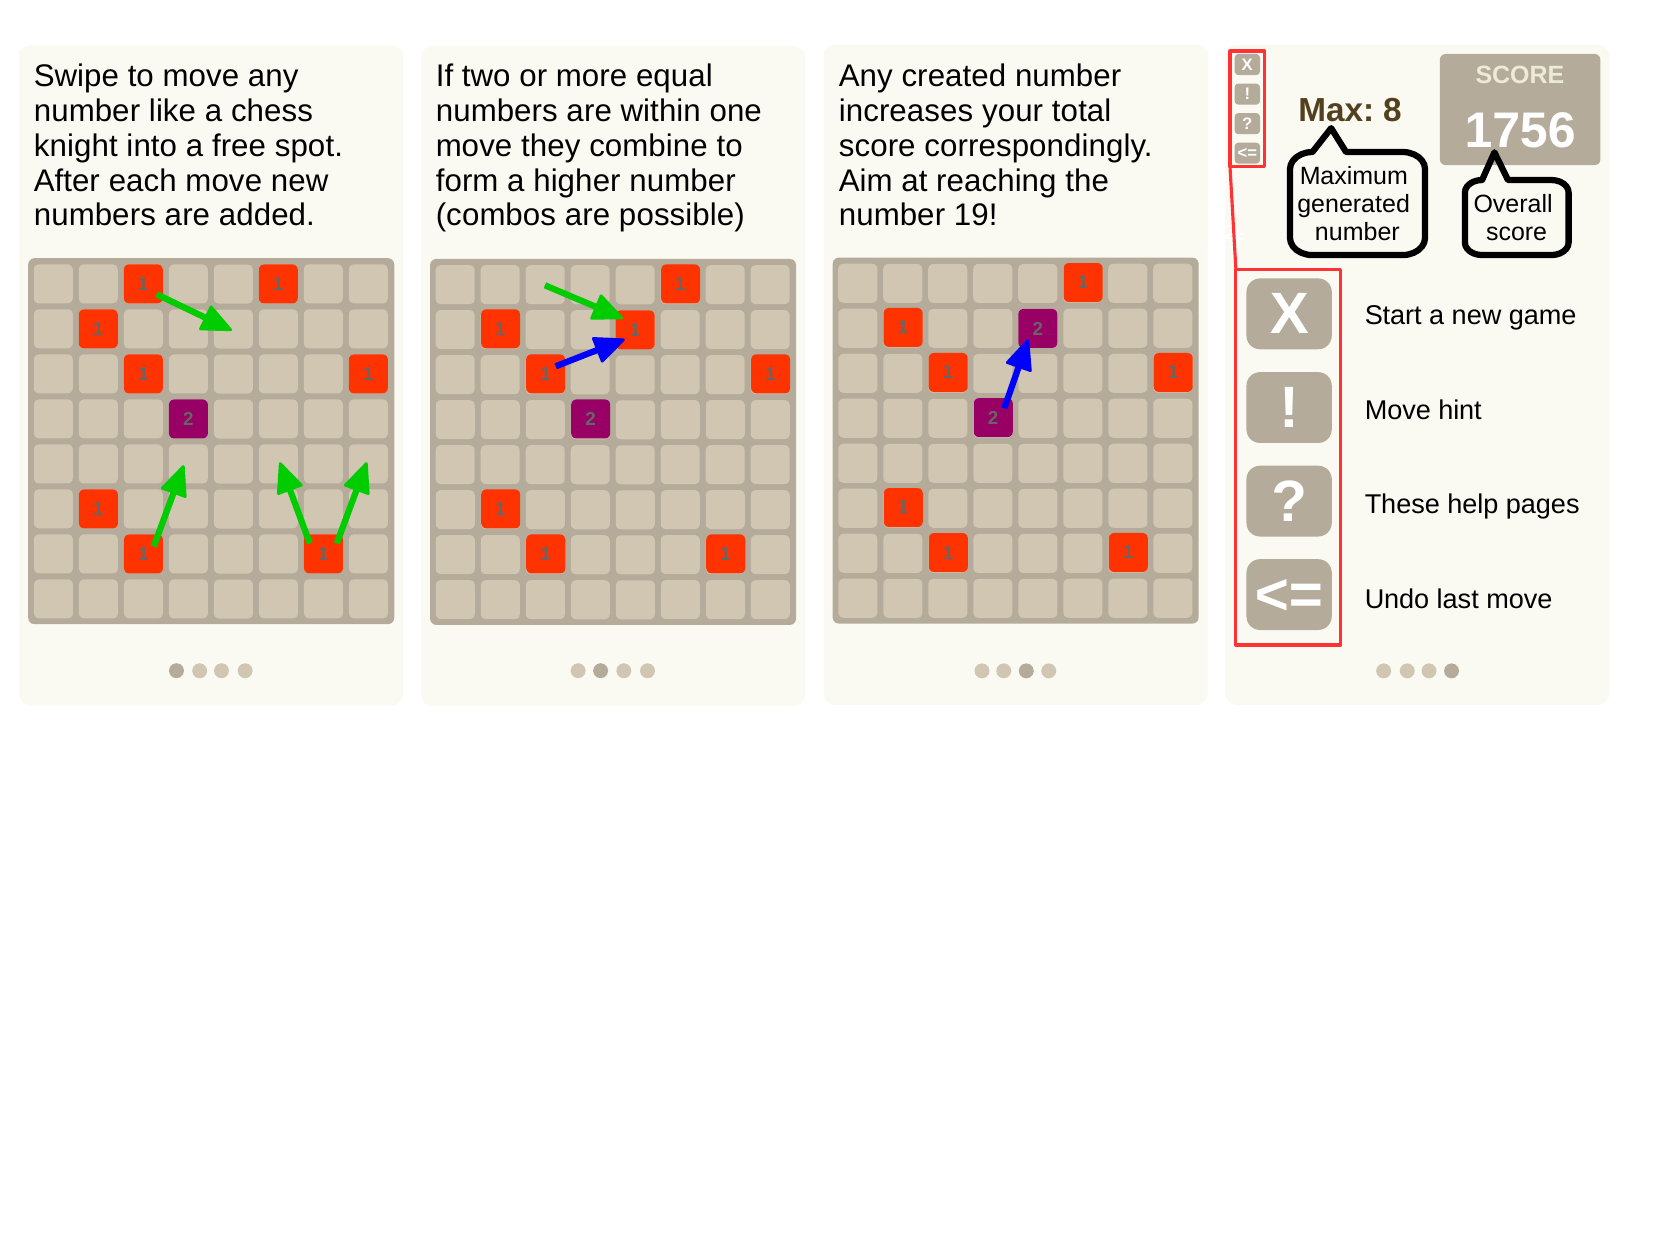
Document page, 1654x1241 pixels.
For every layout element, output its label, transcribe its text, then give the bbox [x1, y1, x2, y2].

text_box ! [1234, 83, 1261, 105]
text_box Max: 8 [1275, 54, 1426, 166]
text_box Move hint [1350, 379, 1606, 440]
text_box [824, 44, 1207, 51]
text_box [19, 243, 404, 706]
text_box 2 [571, 399, 611, 439]
text_box 1 [928, 533, 968, 573]
text_box 1 [751, 354, 791, 394]
text_box 1 [615, 310, 655, 350]
text_box 1 [123, 354, 163, 394]
text_box 1 [481, 489, 521, 529]
text_box <= [1234, 142, 1261, 164]
text_box Overall score [1464, 152, 1569, 256]
text_box X [1234, 53, 1261, 76]
text_box 1 [303, 534, 343, 574]
text_box 1 [78, 489, 118, 529]
text_box 1 [1153, 352, 1193, 393]
text_box 2 [1018, 308, 1058, 348]
text_box ! [1246, 372, 1332, 443]
text_box 1 [258, 264, 298, 304]
text_box Start a new game [1350, 285, 1606, 346]
text_box Any created number increases your total score correspondingly. Aim at reaching the number 19! [824, 51, 1209, 243]
text_box These help pages [1350, 473, 1606, 535]
text_box [823, 53, 1208, 705]
text_box 1 [1108, 532, 1148, 573]
text_box 1 [78, 309, 118, 349]
text_box 1 [526, 354, 566, 394]
text_box 2 [973, 398, 1013, 438]
text_box 1 [123, 534, 163, 574]
text_box 1 [883, 307, 923, 348]
text_box Swipe to move any number like a chess knight into a free spot. After each move new numbers are added. [19, 51, 404, 243]
text_box [1225, 44, 1610, 705]
text_box 1 [526, 534, 566, 574]
text_box 1 [123, 264, 163, 304]
text_box [1237, 271, 1339, 643]
text_box 2 [168, 399, 208, 439]
text_box [423, 46, 803, 51]
text_box ? [1234, 113, 1261, 135]
text_box [1232, 53, 1263, 165]
text_box <= [1246, 559, 1332, 631]
text_box ? [1246, 465, 1332, 537]
text_box 1 [348, 354, 388, 394]
text_box 1 [661, 264, 701, 304]
text_box Undo last move [1350, 568, 1606, 629]
text_box SCORE 1756 [1439, 53, 1601, 166]
text_box 1 [1063, 263, 1103, 303]
text_box If two or more equal numbers are within one move they combine to form a higher number (combos are possible) [421, 51, 806, 243]
text_box Maximum generated number [1290, 128, 1426, 256]
text_box [20, 45, 402, 51]
text_box 1 [928, 352, 968, 393]
text_box 1 [883, 488, 923, 528]
text_box [421, 243, 806, 707]
text_box 1 [706, 534, 746, 574]
text_box X [1246, 278, 1332, 350]
text_box 1 [481, 309, 521, 349]
